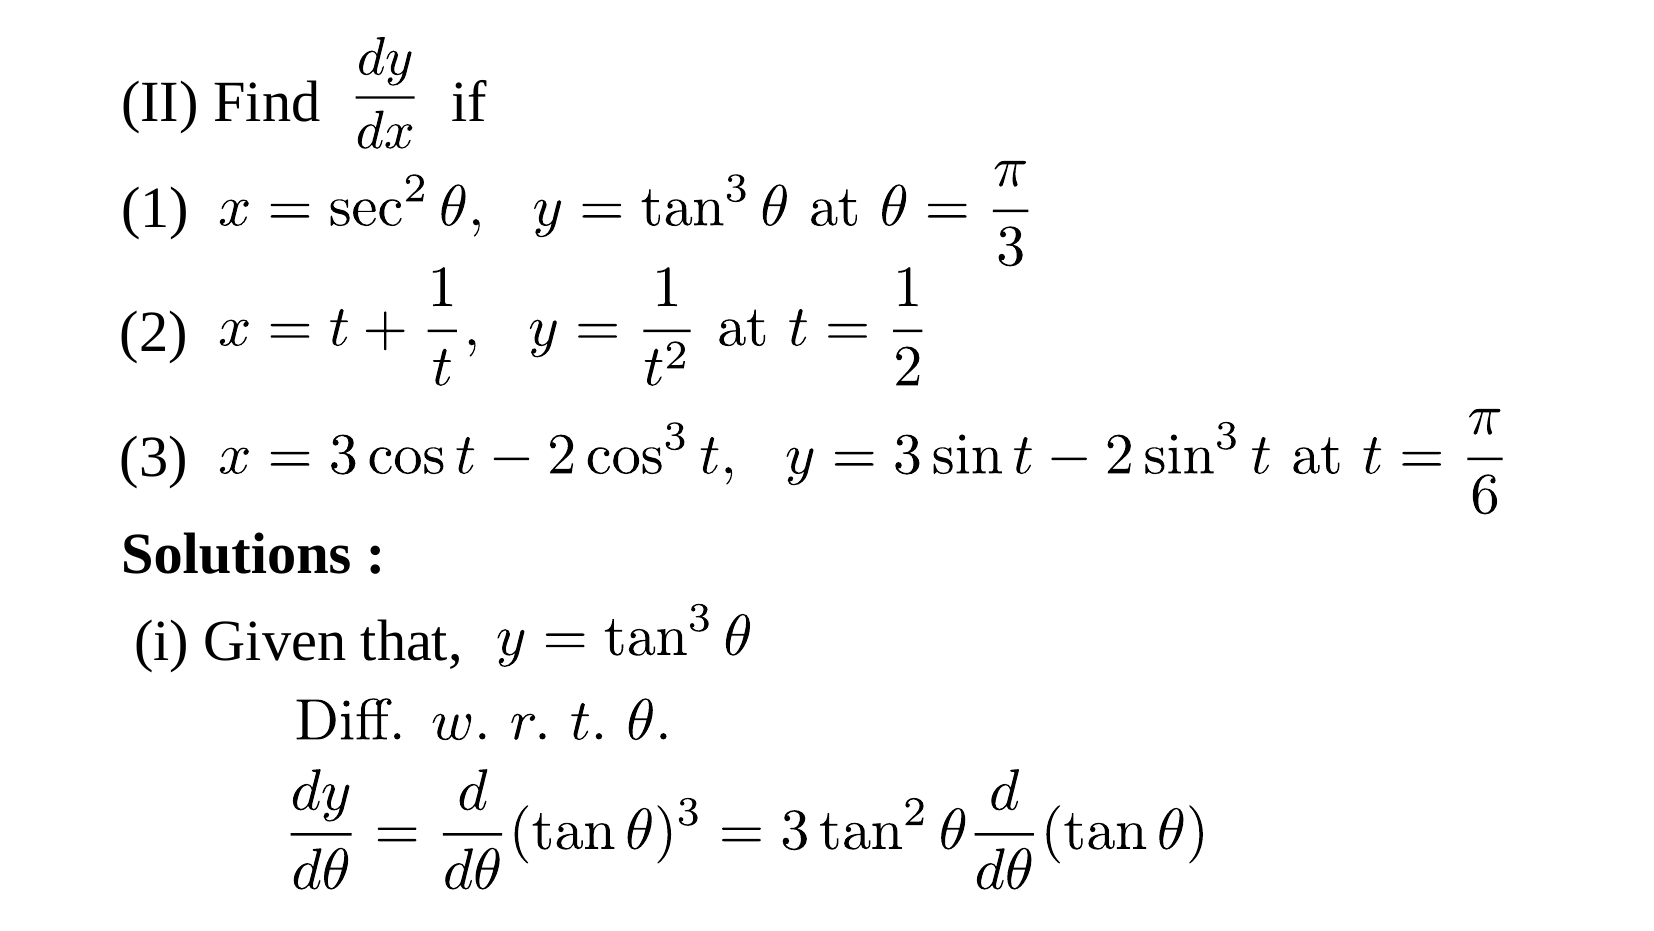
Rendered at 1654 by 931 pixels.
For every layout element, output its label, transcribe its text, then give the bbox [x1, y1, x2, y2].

text_box [219, 267, 923, 386]
text_box [290, 769, 1203, 890]
text_box [219, 160, 1029, 267]
text_box [296, 698, 667, 741]
text_box [219, 408, 1503, 515]
text_box [497, 603, 751, 667]
title (II) Find if (1) (2) (3) Solutions : (i) Given that, [47, 37, 1619, 898]
text_box [355, 36, 415, 149]
